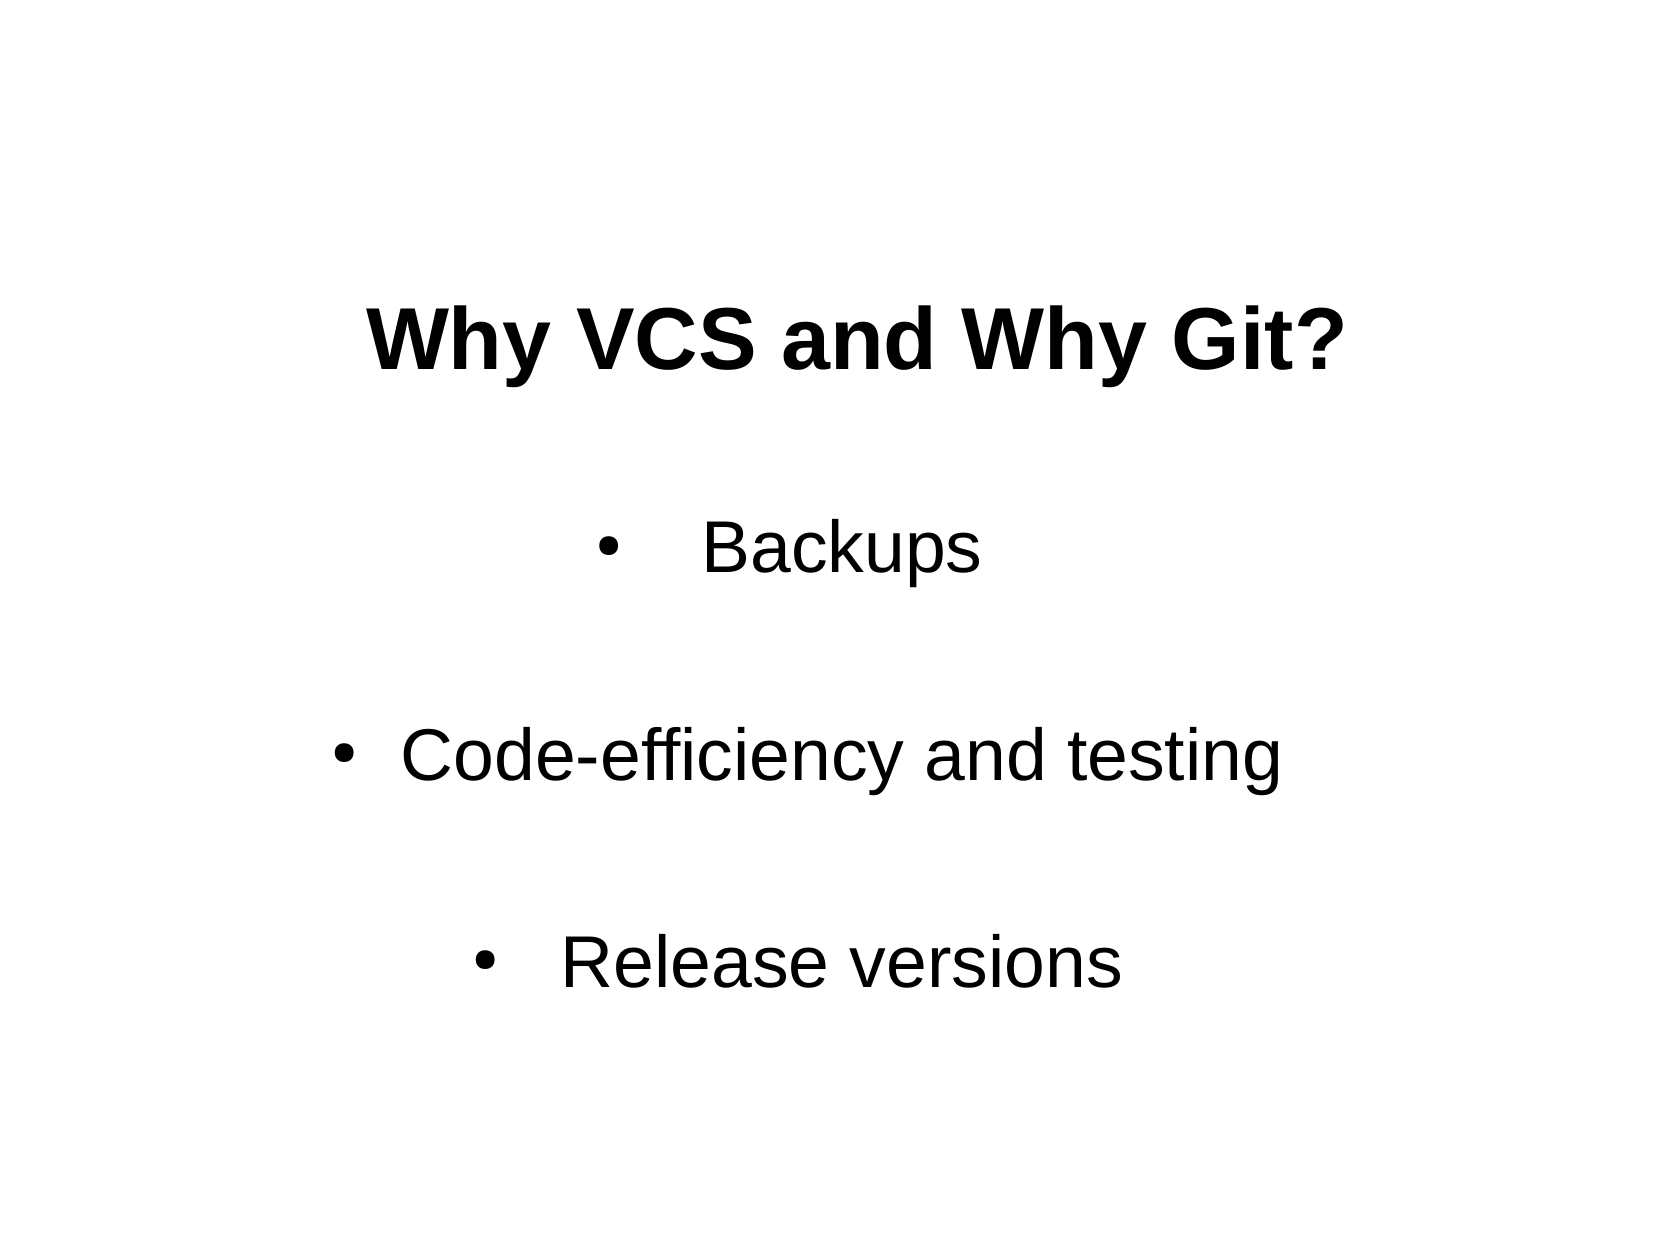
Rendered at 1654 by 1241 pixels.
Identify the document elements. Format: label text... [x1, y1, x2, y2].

list Why VCS and Why Git? Backups Code-efficiency and testing Release versions [82, 290, 1571, 1010]
